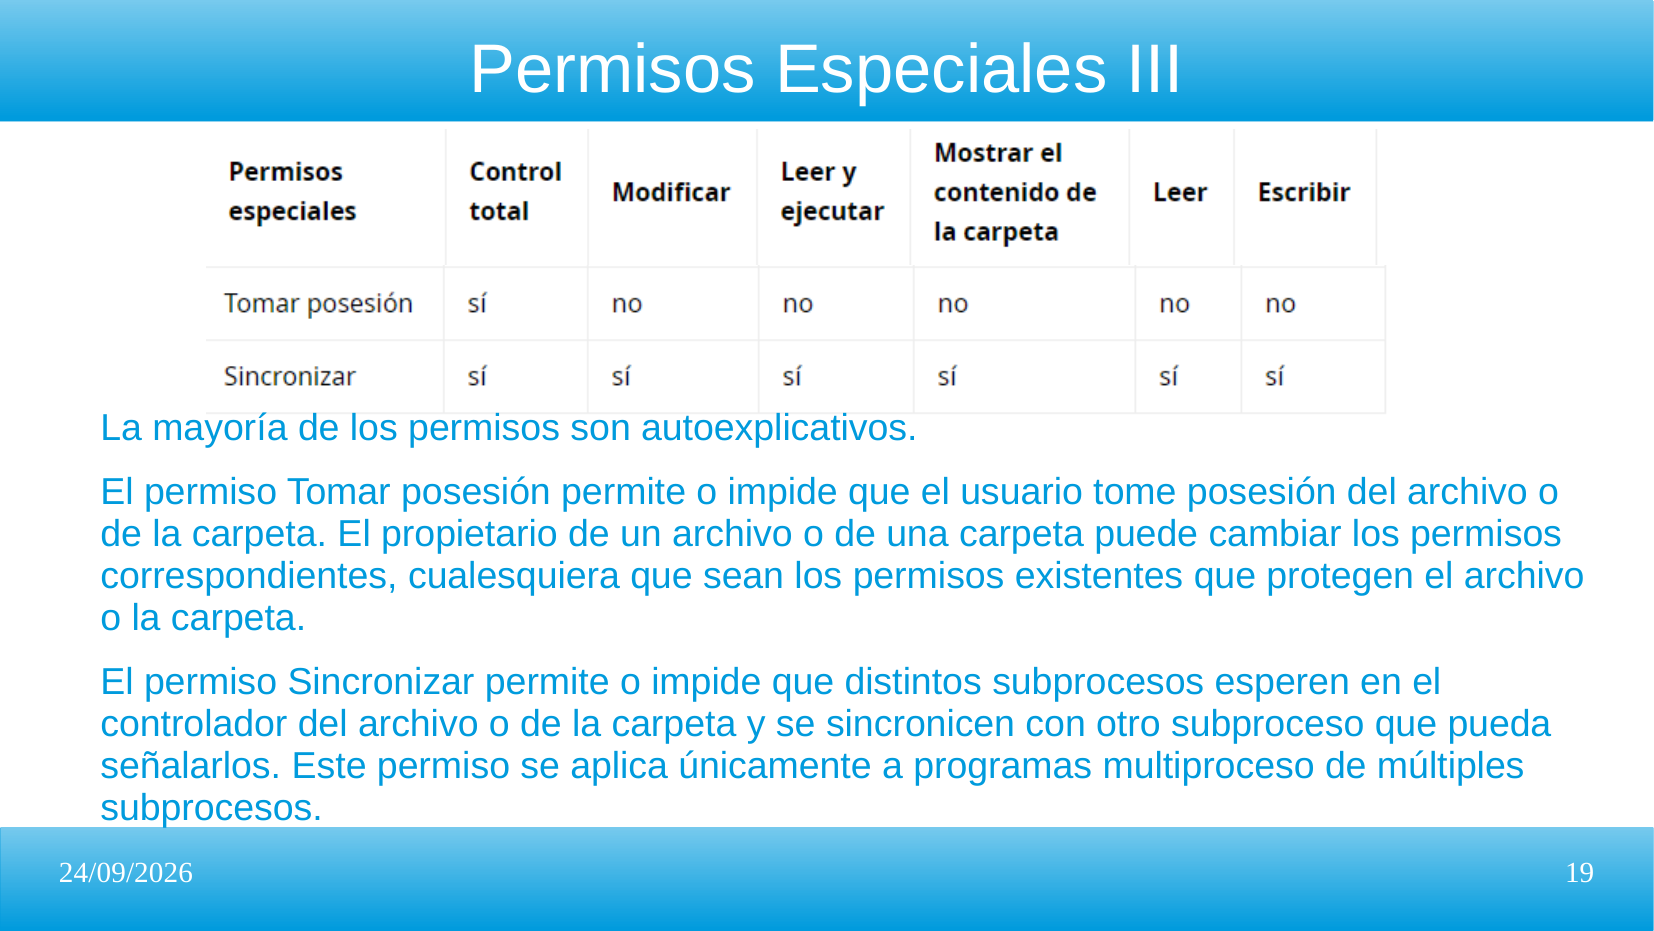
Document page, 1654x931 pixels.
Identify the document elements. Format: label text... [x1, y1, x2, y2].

list La mayoría de los permisos son autoexplicativos. El permiso Tomar posesión permite o impide que el usuario tome posesión del archivo o de la carpeta. El propietario de un archivo o de una carpeta puede cambiar los permisos correspondientes, cualesquiera que sean los permisos existentes que protegen el archivo o la carpeta. El permiso Sincronizar permite o impide que distintos subprocesos esperen en el controlador del archivo o de la carpeta y se sincronicen con otro subproceso que pueda señalarlos. Este permiso se aplica únicamente a programas multiproceso de múltiples subprocesos. [29, 406, 1595, 785]
picture [206, 129, 1388, 406]
title Permisos Especiales III [0, 0, 1654, 146]
